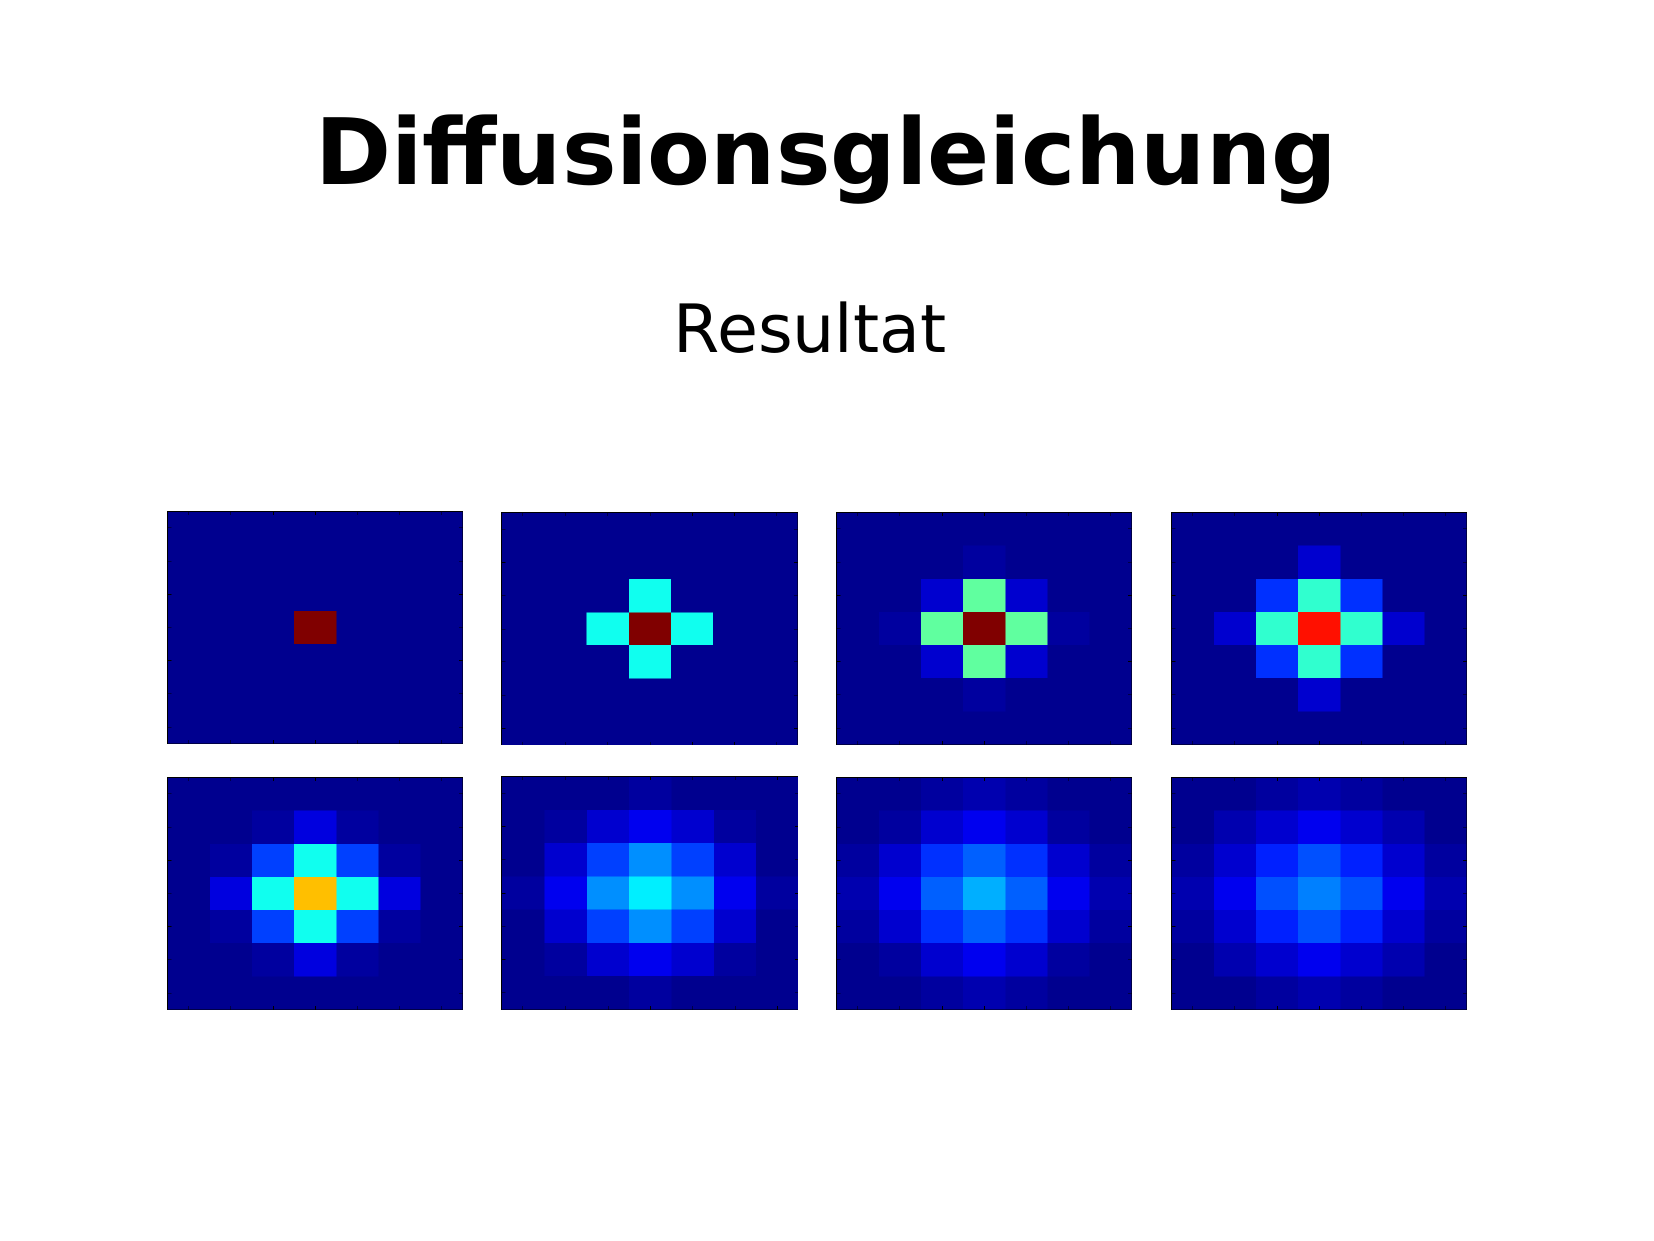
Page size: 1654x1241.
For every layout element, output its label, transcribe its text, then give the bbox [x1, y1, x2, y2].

picture [167, 777, 463, 1010]
picture [501, 776, 798, 1010]
list Resultat [82, 290, 1538, 1010]
picture [501, 512, 798, 745]
picture [836, 512, 1132, 745]
picture [1171, 777, 1467, 1010]
picture [167, 511, 463, 744]
picture [1171, 512, 1467, 745]
picture [836, 777, 1132, 1010]
title Diffusionsgleichung [82, 49, 1571, 257]
